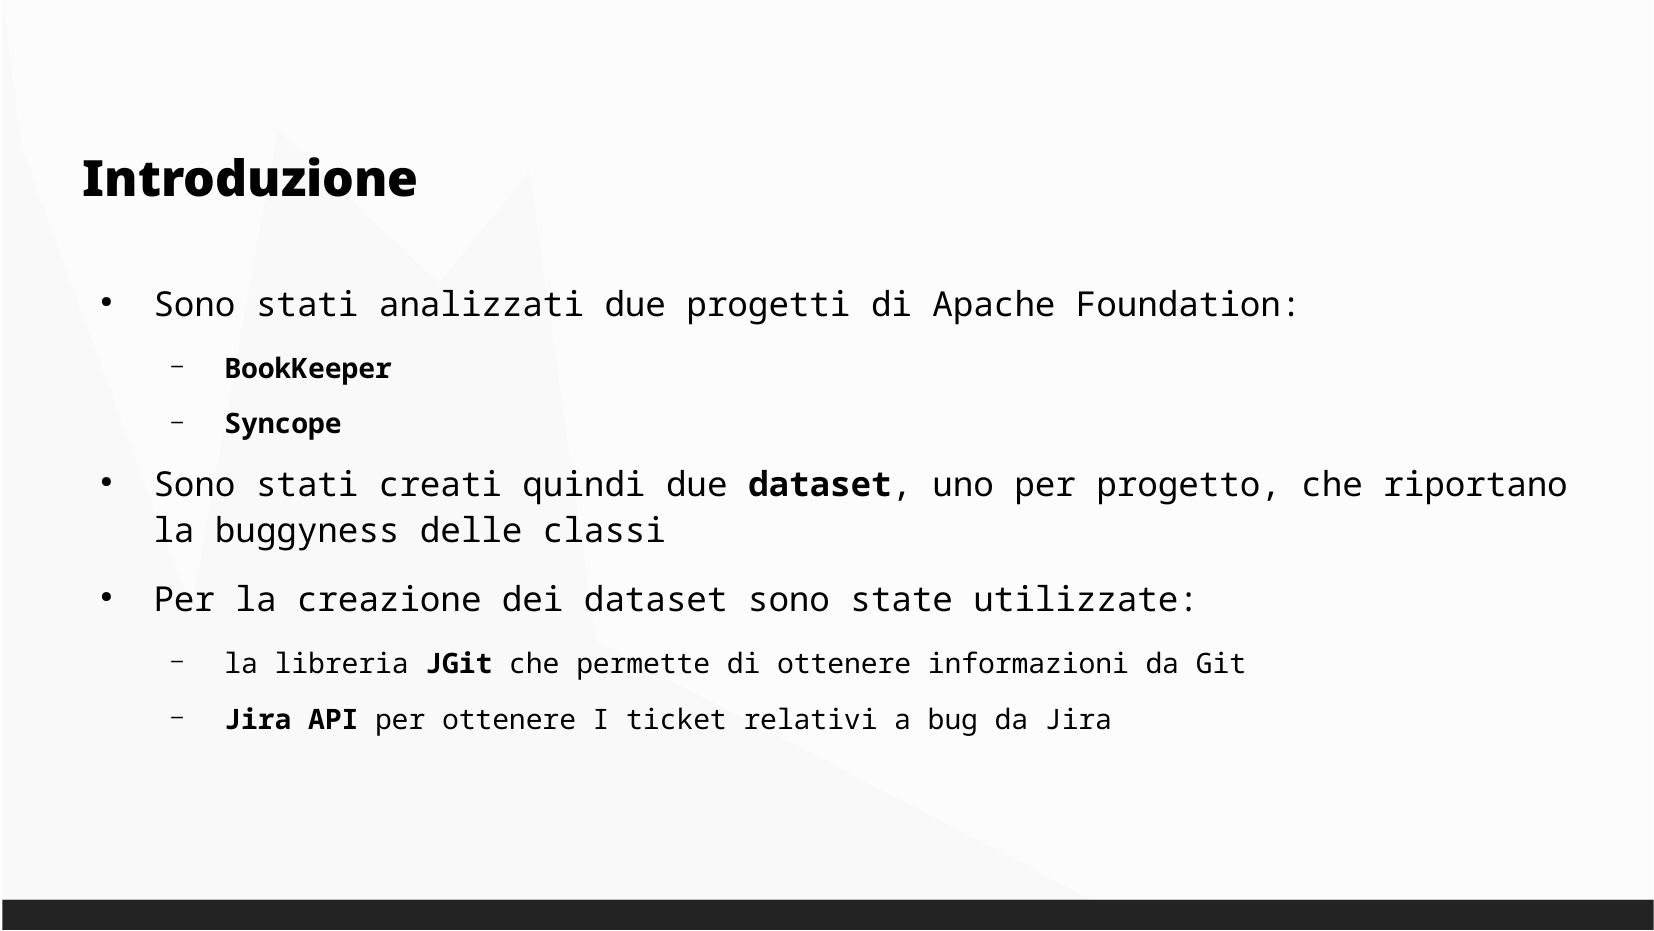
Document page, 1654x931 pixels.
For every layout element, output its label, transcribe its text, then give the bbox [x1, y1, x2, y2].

picture [2, 0, 1654, 931]
title Introduzione [82, 99, 1571, 255]
list Sono stati analizzati due progetti di Apache Foundation: BookKeeper Syncope Sono stati creati quindi due dataset, uno per progetto, che riportano la buggyness delle classi Per la creazione dei dataset sono state utilizzate: la libreria JGit che permette di ottenere informazioni da Git Jira API per ottenere I ticket relativi a bug da Jira [82, 279, 1571, 820]
